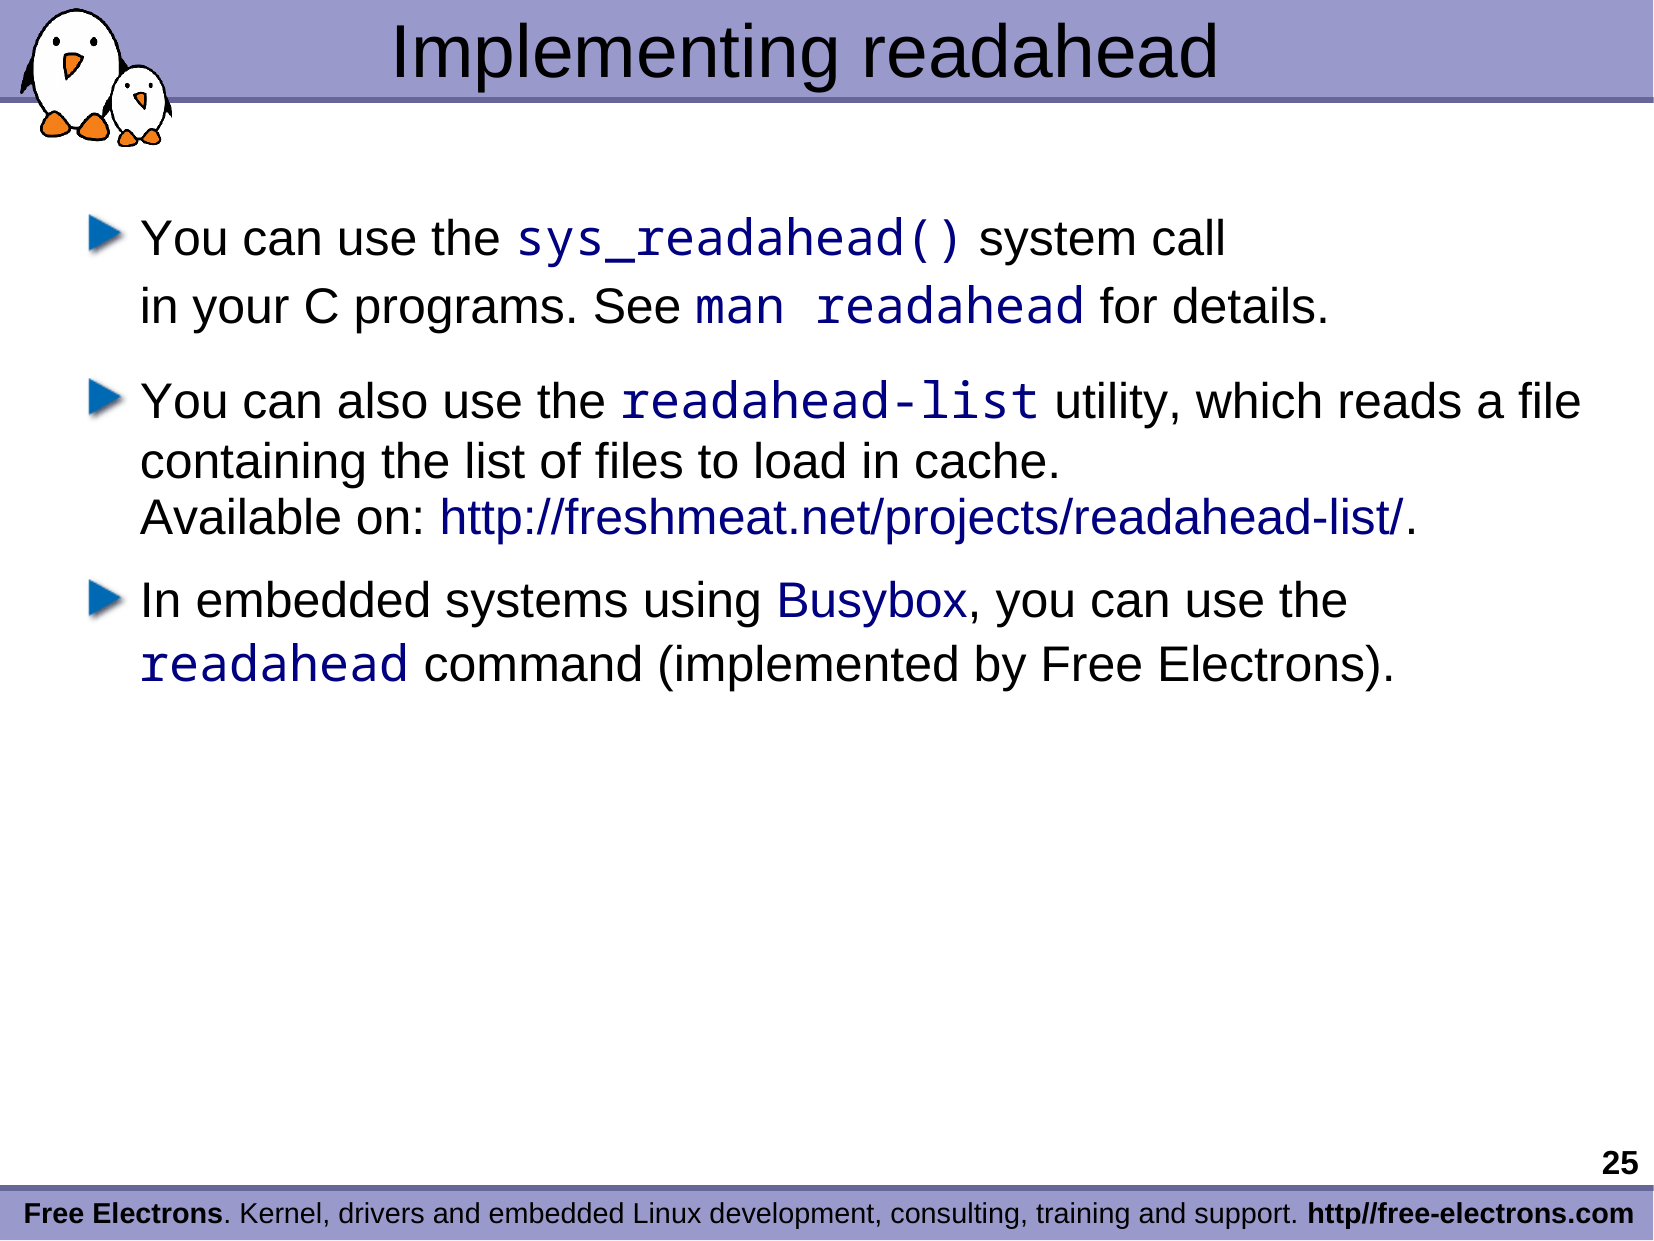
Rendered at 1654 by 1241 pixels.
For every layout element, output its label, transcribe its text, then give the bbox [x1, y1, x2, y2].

list You can use the sys_readahead() system call in your C programs. See man readahead for details. You can also use the readahead-list utility, which reads a file containing the list of files to load in cache. Available on: http://freshmeat.net/projects/readahead-list/. In embedded systems using Busybox, you can use the readahead command (implemented by Free Electrons). [68, 201, 1592, 1118]
picture [20, 8, 172, 147]
title Implementing readahead [60, 0, 1551, 103]
